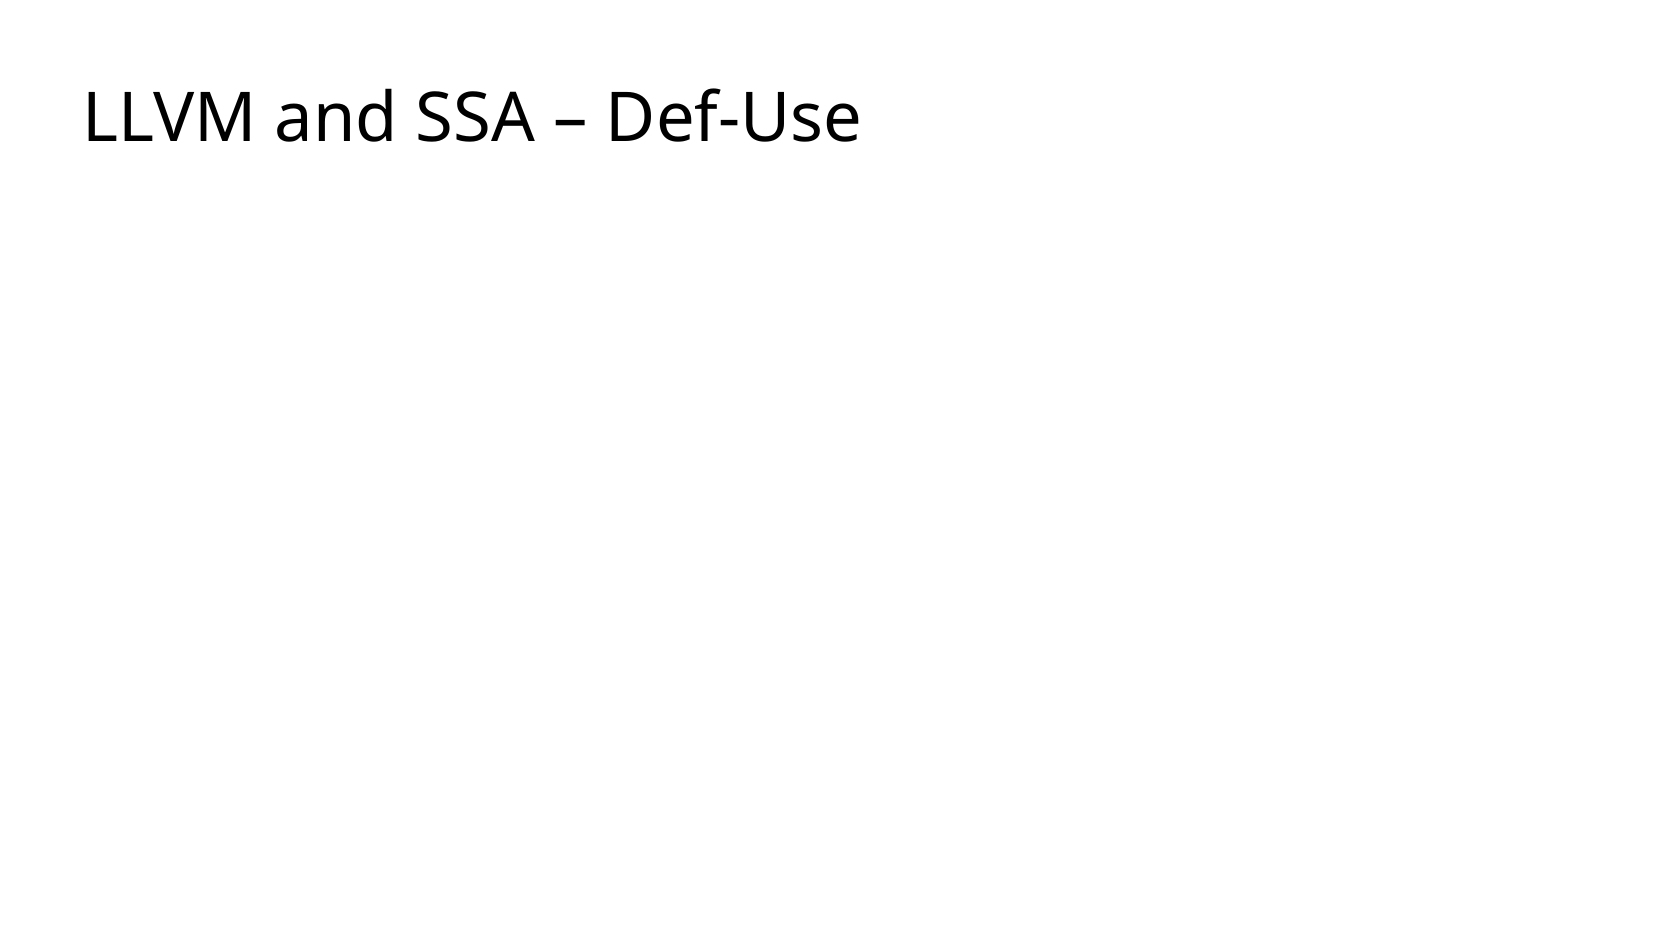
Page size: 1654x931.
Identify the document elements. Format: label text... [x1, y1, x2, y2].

title LLVM and SSA – Def-Use [82, 37, 1571, 193]
